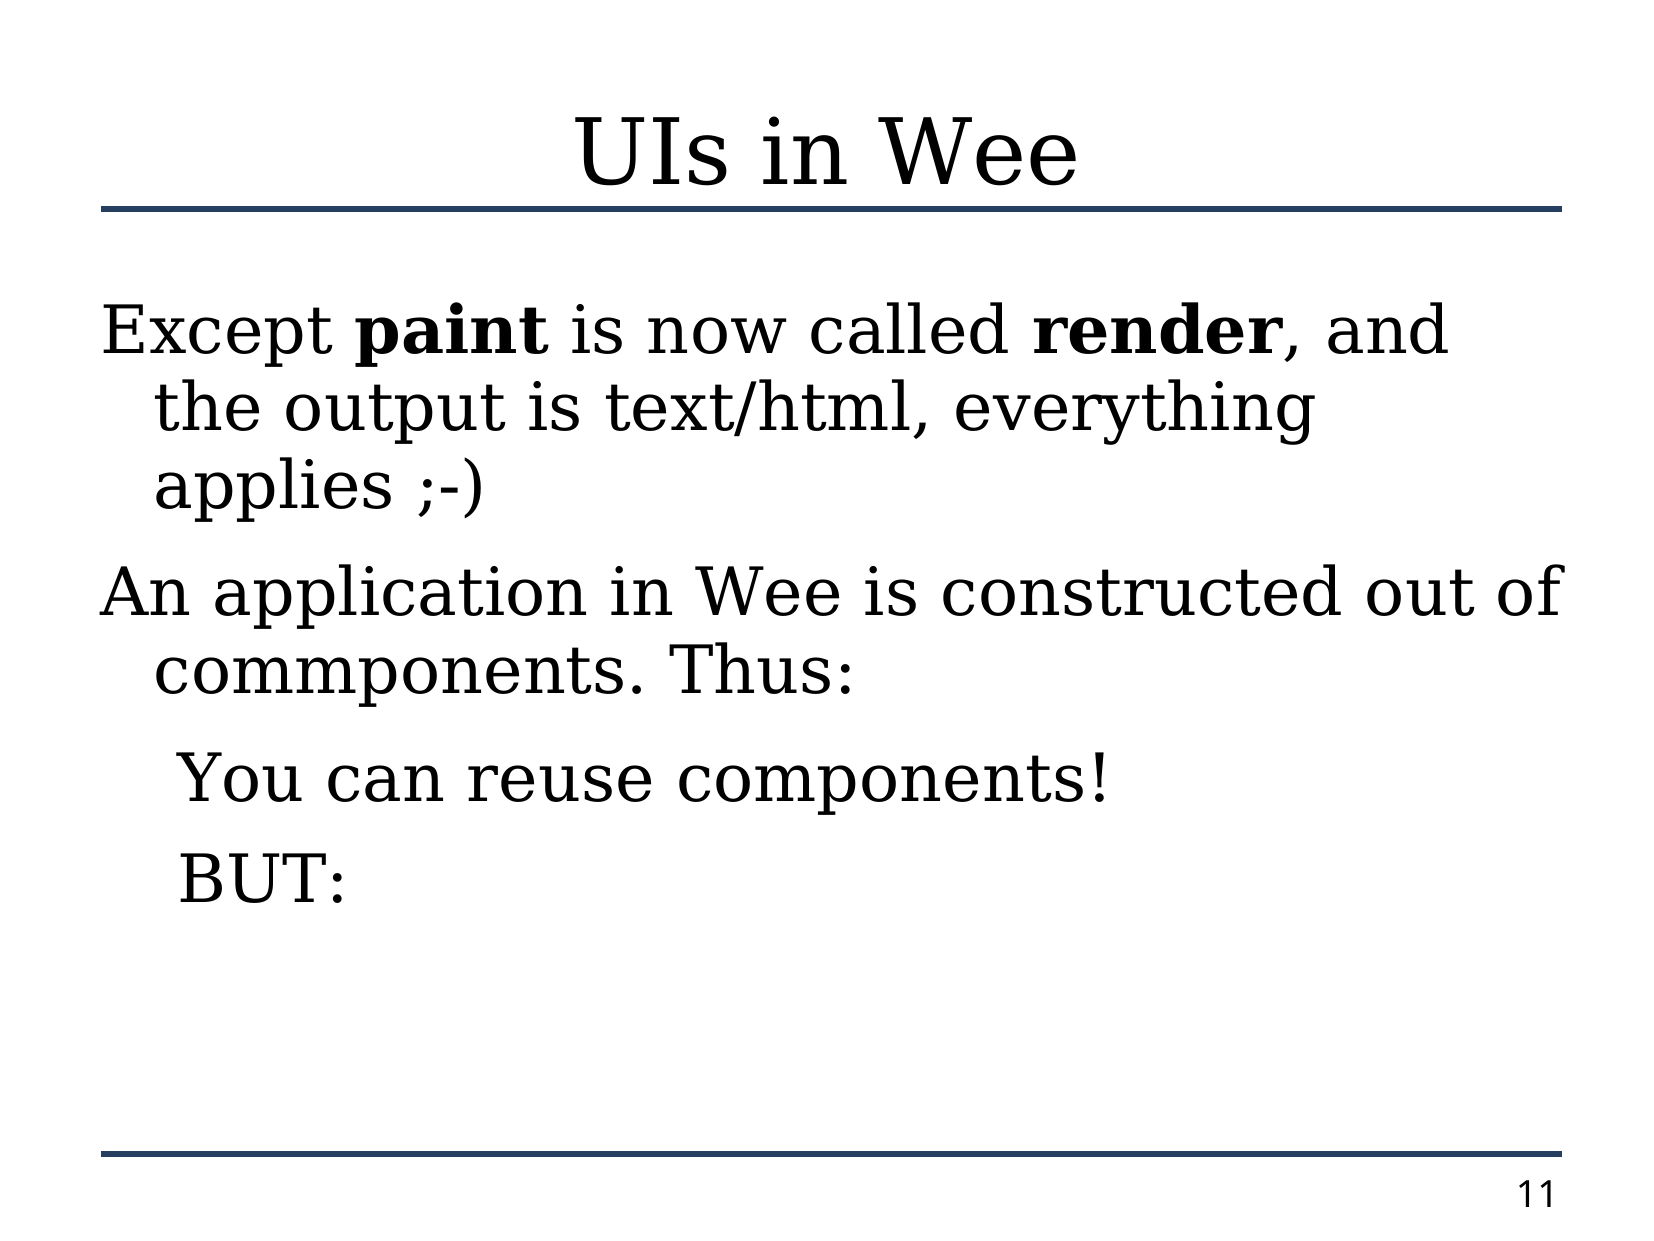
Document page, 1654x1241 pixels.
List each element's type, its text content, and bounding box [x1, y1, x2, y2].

list Except paint is now called render, and the output is text/html, everything applies ;-) An application in Wee is constructed out of commponents. Thus: You can reuse components! BUT: [82, 290, 1571, 1109]
title UIs in Wee [82, 49, 1571, 257]
